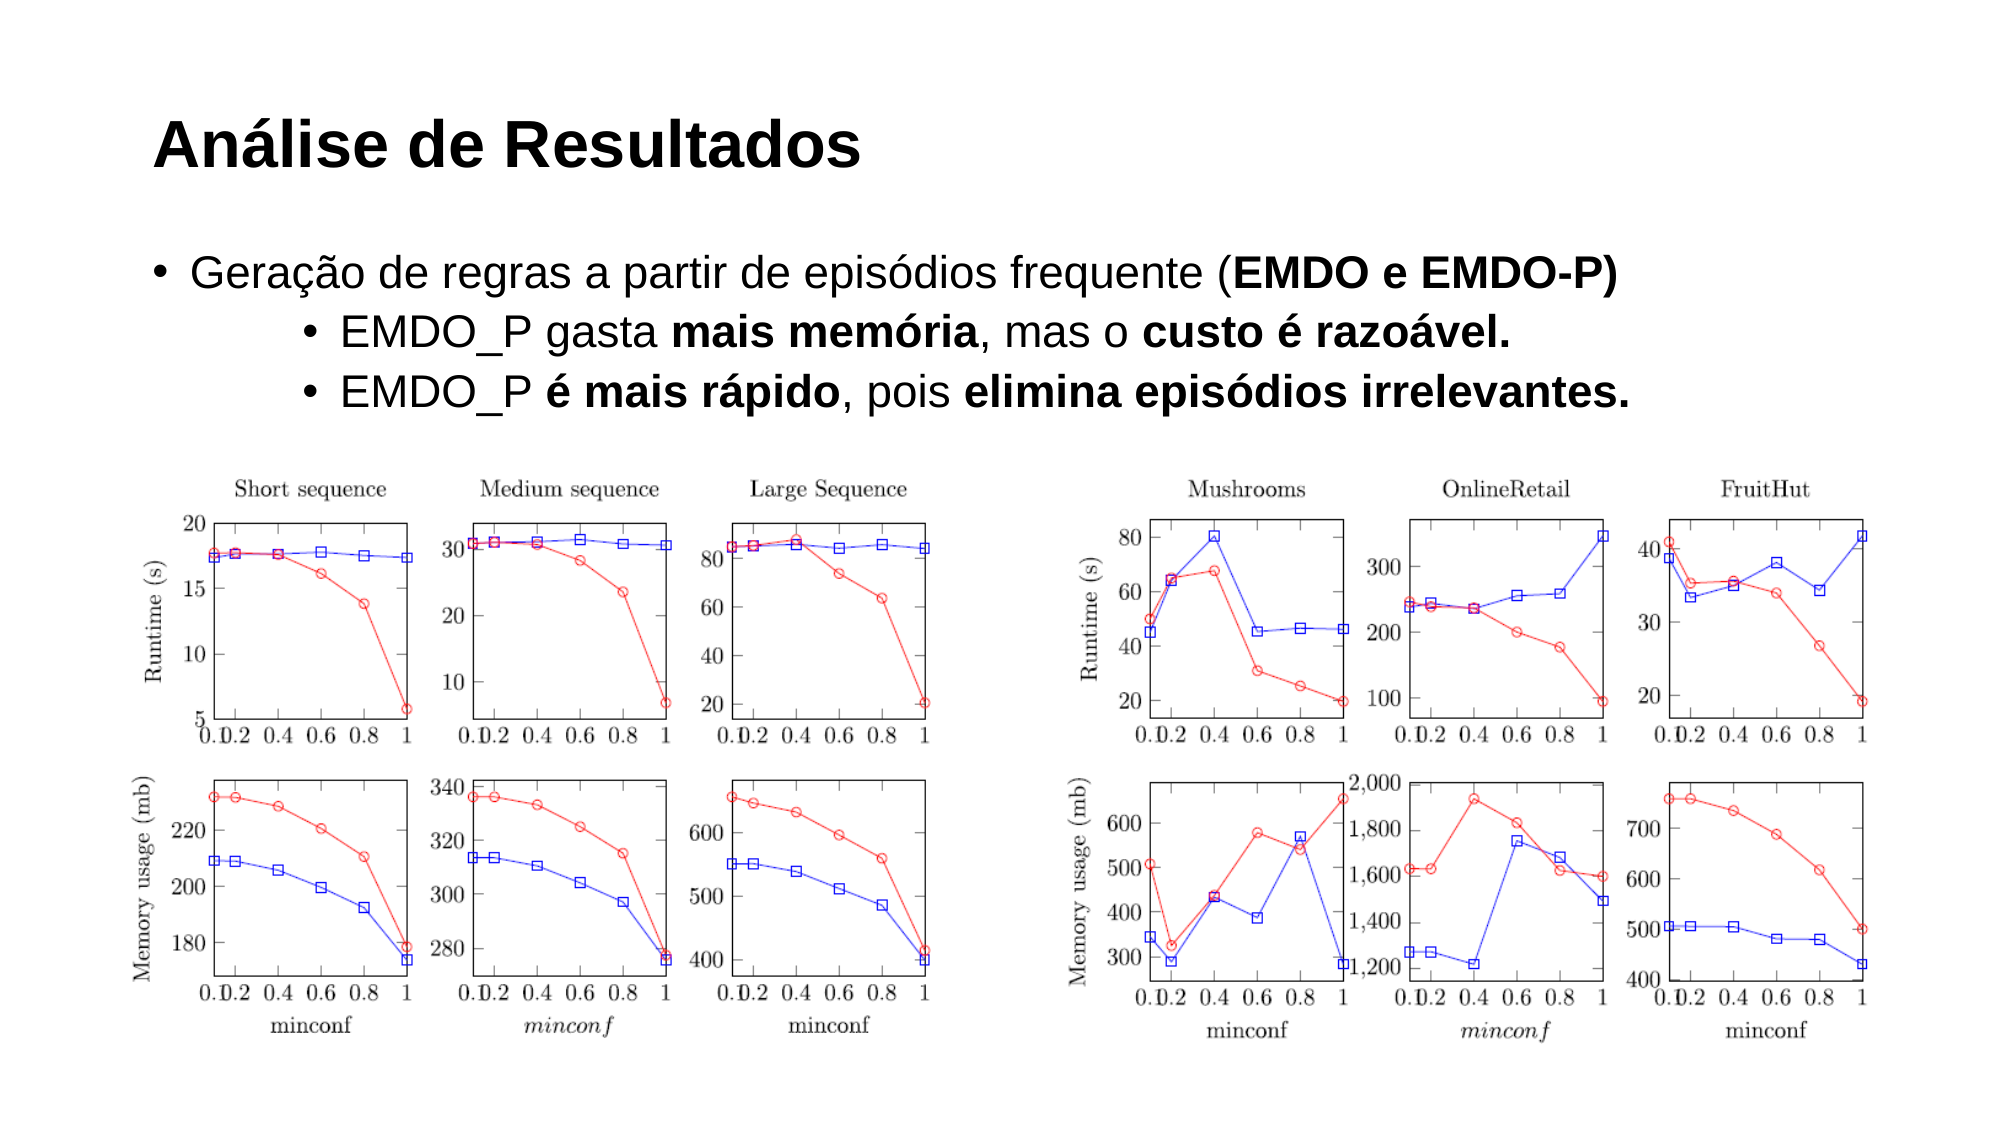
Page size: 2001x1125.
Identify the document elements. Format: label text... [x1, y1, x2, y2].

list Geração de regras a partir de episódios frequente (EMDO e EMDO-P) EMDO_P gasta mais memória, mas o custo é razoável. EMDO_P é mais rápido, pois elimina episódios irrelevantes. [137, 241, 1863, 968]
picture [98, 466, 1001, 1045]
picture [1042, 466, 1902, 1046]
title Análise de Resultados [137, 36, 1863, 241]
